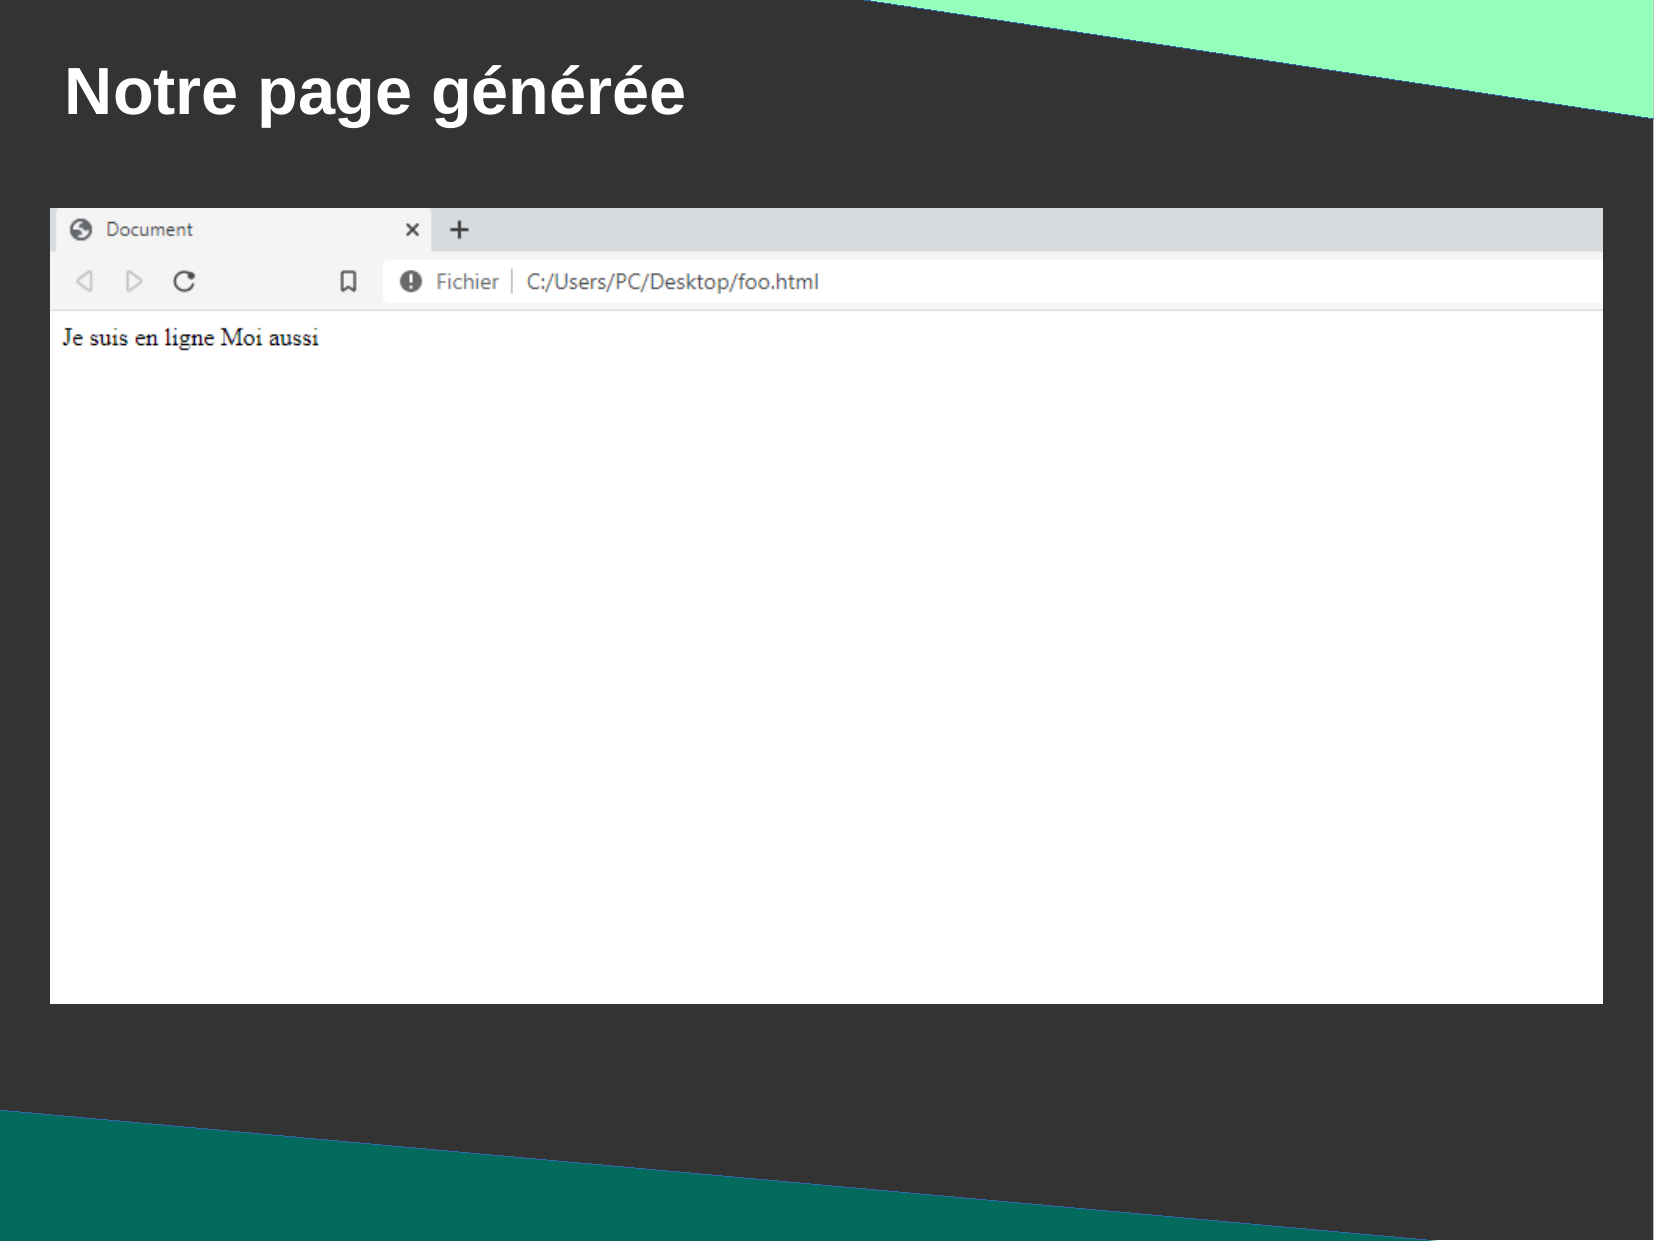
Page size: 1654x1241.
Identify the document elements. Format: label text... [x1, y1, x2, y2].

picture [50, 208, 1603, 1004]
text_box [864, 0, 1654, 119]
title Notre page générée [64, 54, 1553, 157]
